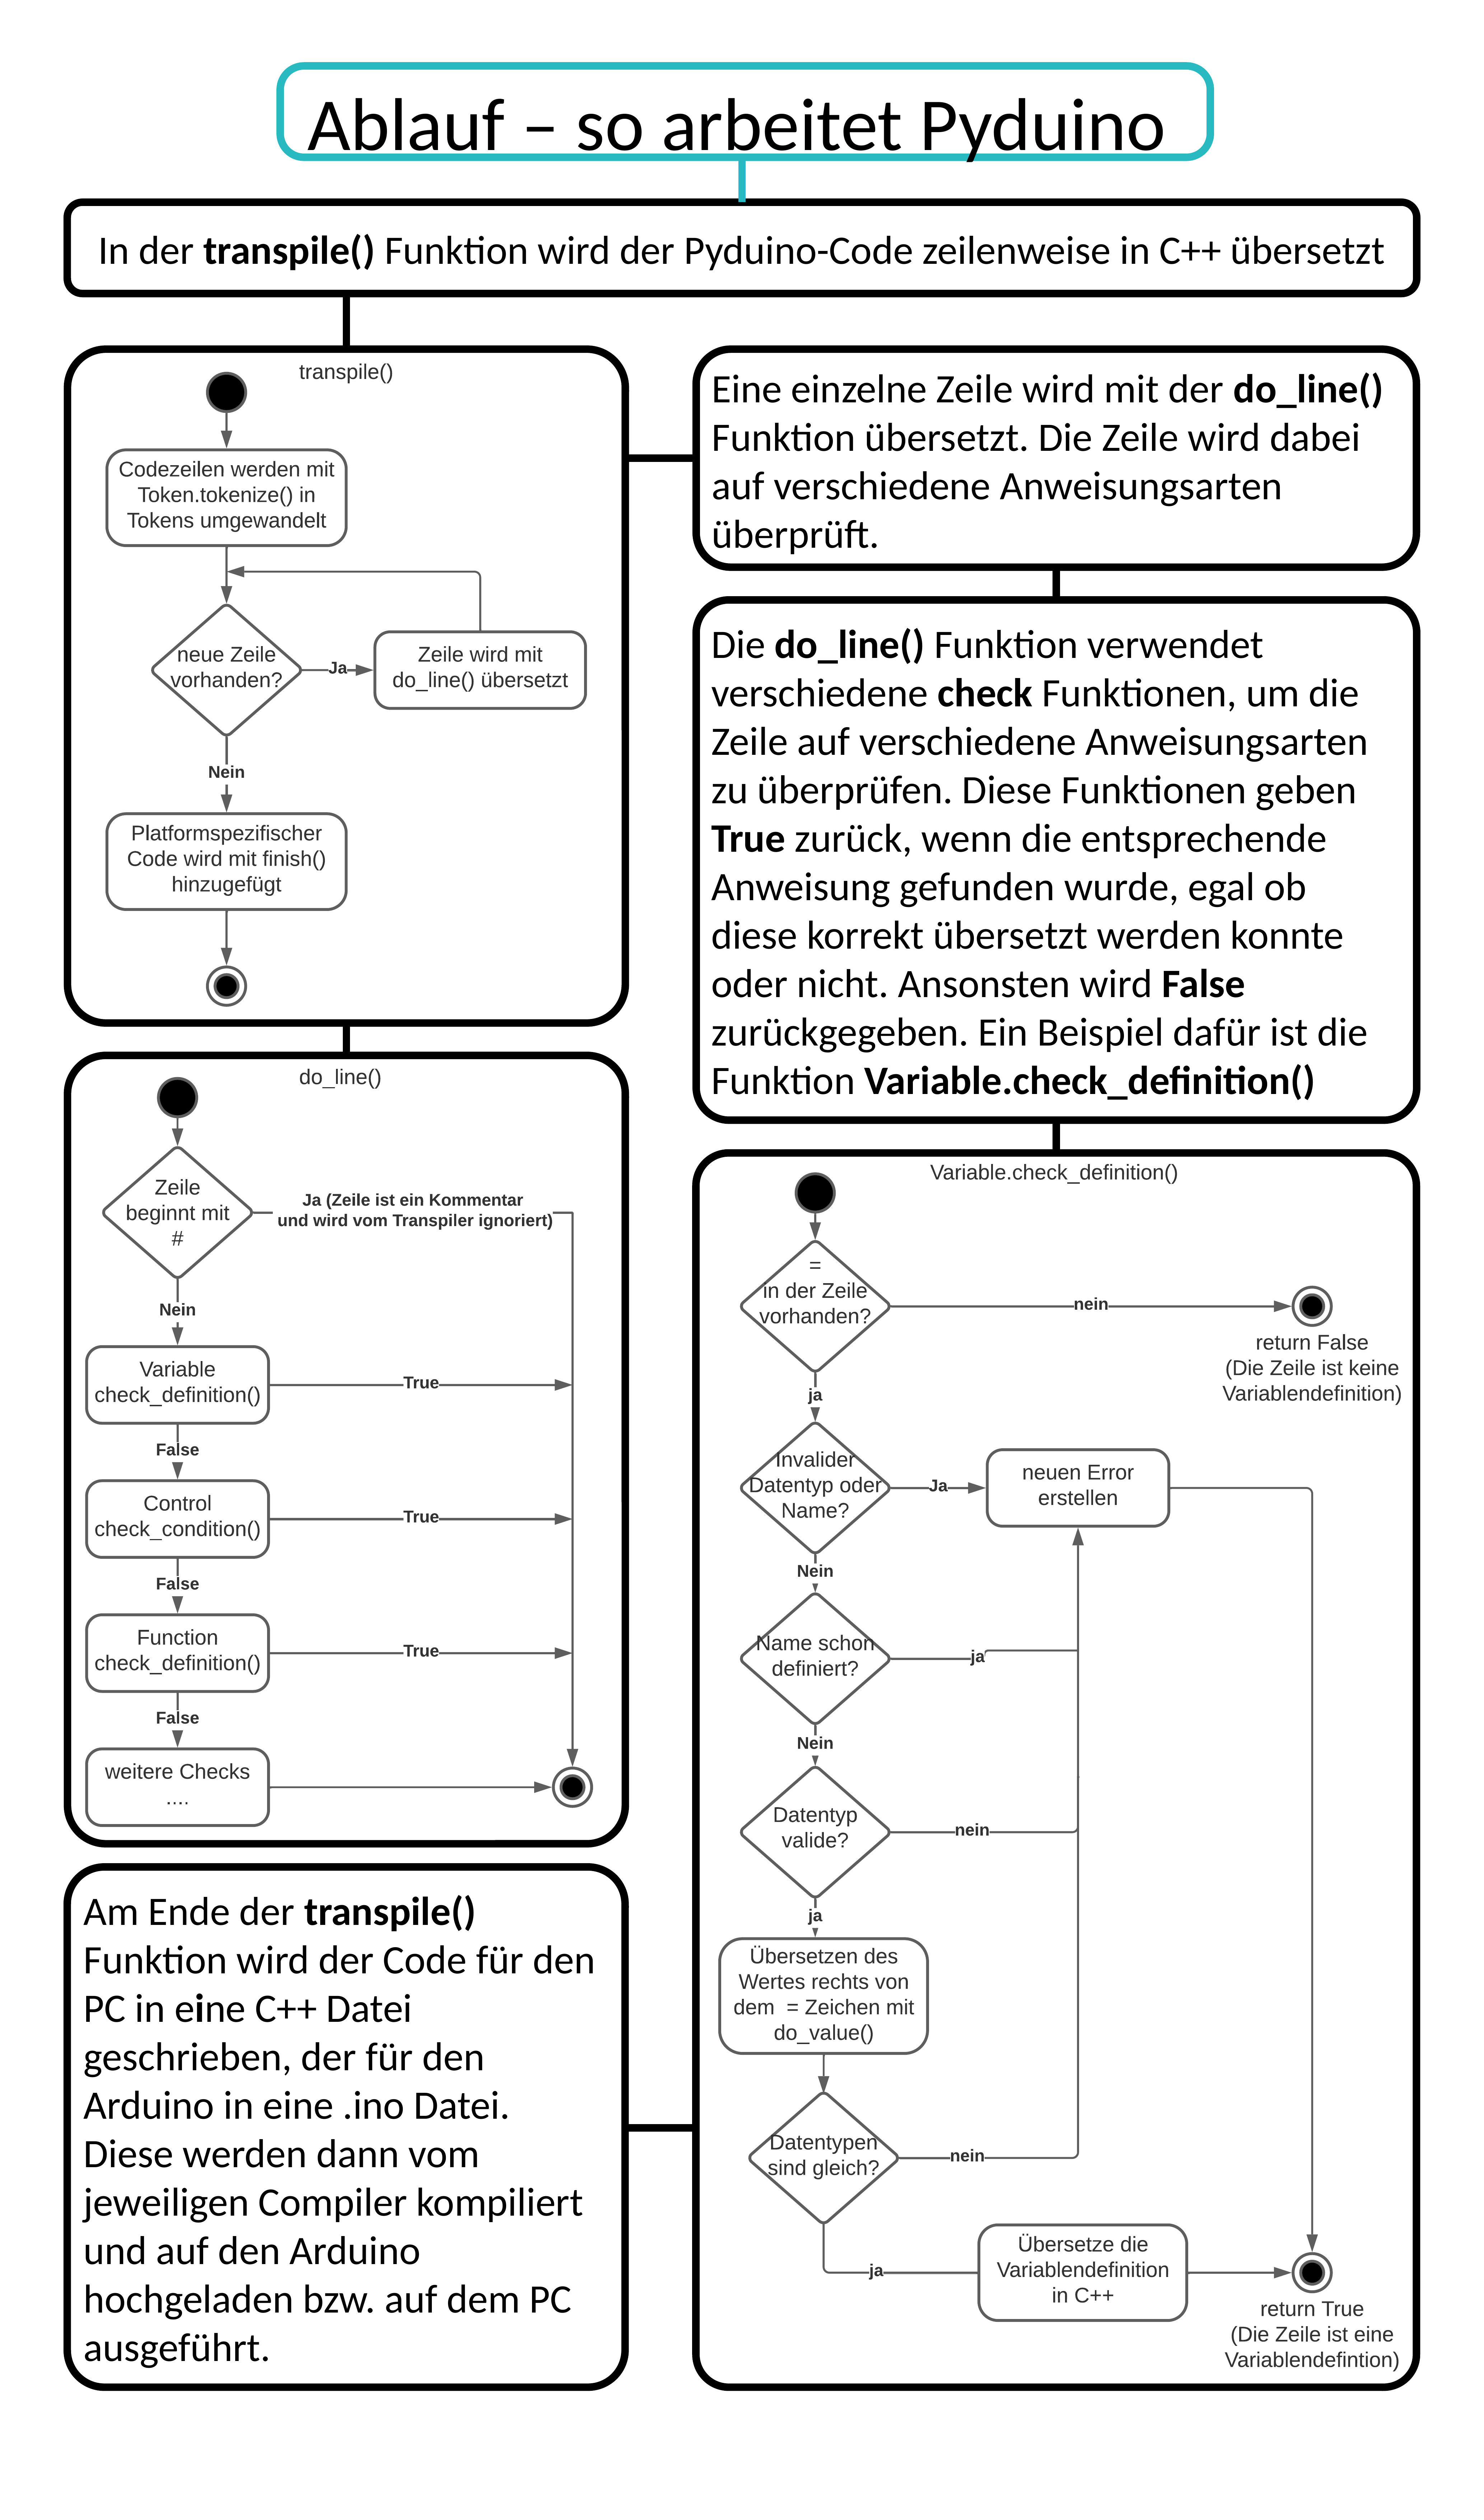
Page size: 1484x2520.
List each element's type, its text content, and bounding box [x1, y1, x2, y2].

picture [83, 357, 605, 1016]
text_box Ablauf – so arbeitet Pyduino [280, 66, 1210, 158]
picture [706, 1163, 1407, 2377]
text_box Die do_line() Funktion verwendet verschiedene check Funktionen, um die Zeile auf verschiedene Anweisungsarten zu überprüfen. Diese Funktionen geben True zurück, wenn die entsprechende Anweisung gefunden wurde, egal ob diese korrekt übersetzt werden konnte oder nicht. Ansonsten wird False zurückgegeben. Ein Beispiel dafür ist die Funktion Variable.check_definition() [696, 600, 1417, 1120]
text_box Eine einzelne Zeile wird mit der do_line() Funktion übersetzt. Die Zeile wird dabei auf verschiedene Anweisungsarten überprüft. [696, 349, 1417, 567]
text_box Am Ende der transpile() Funktion wird der Code für den PC in eine C++ Datei geschrieben, der für den Arduino in eine .ino Datei. Diese werden dann vom jeweiligen Compiler kompiliert und auf den Arduino hochgeladen bzw. auf dem PC ausgeführt. [67, 1867, 625, 2387]
text_box In der transpile() Funktion wird der Pyduino-Code zeilenweise in C++ übersetzt [67, 202, 1417, 294]
picture [77, 1063, 611, 1833]
